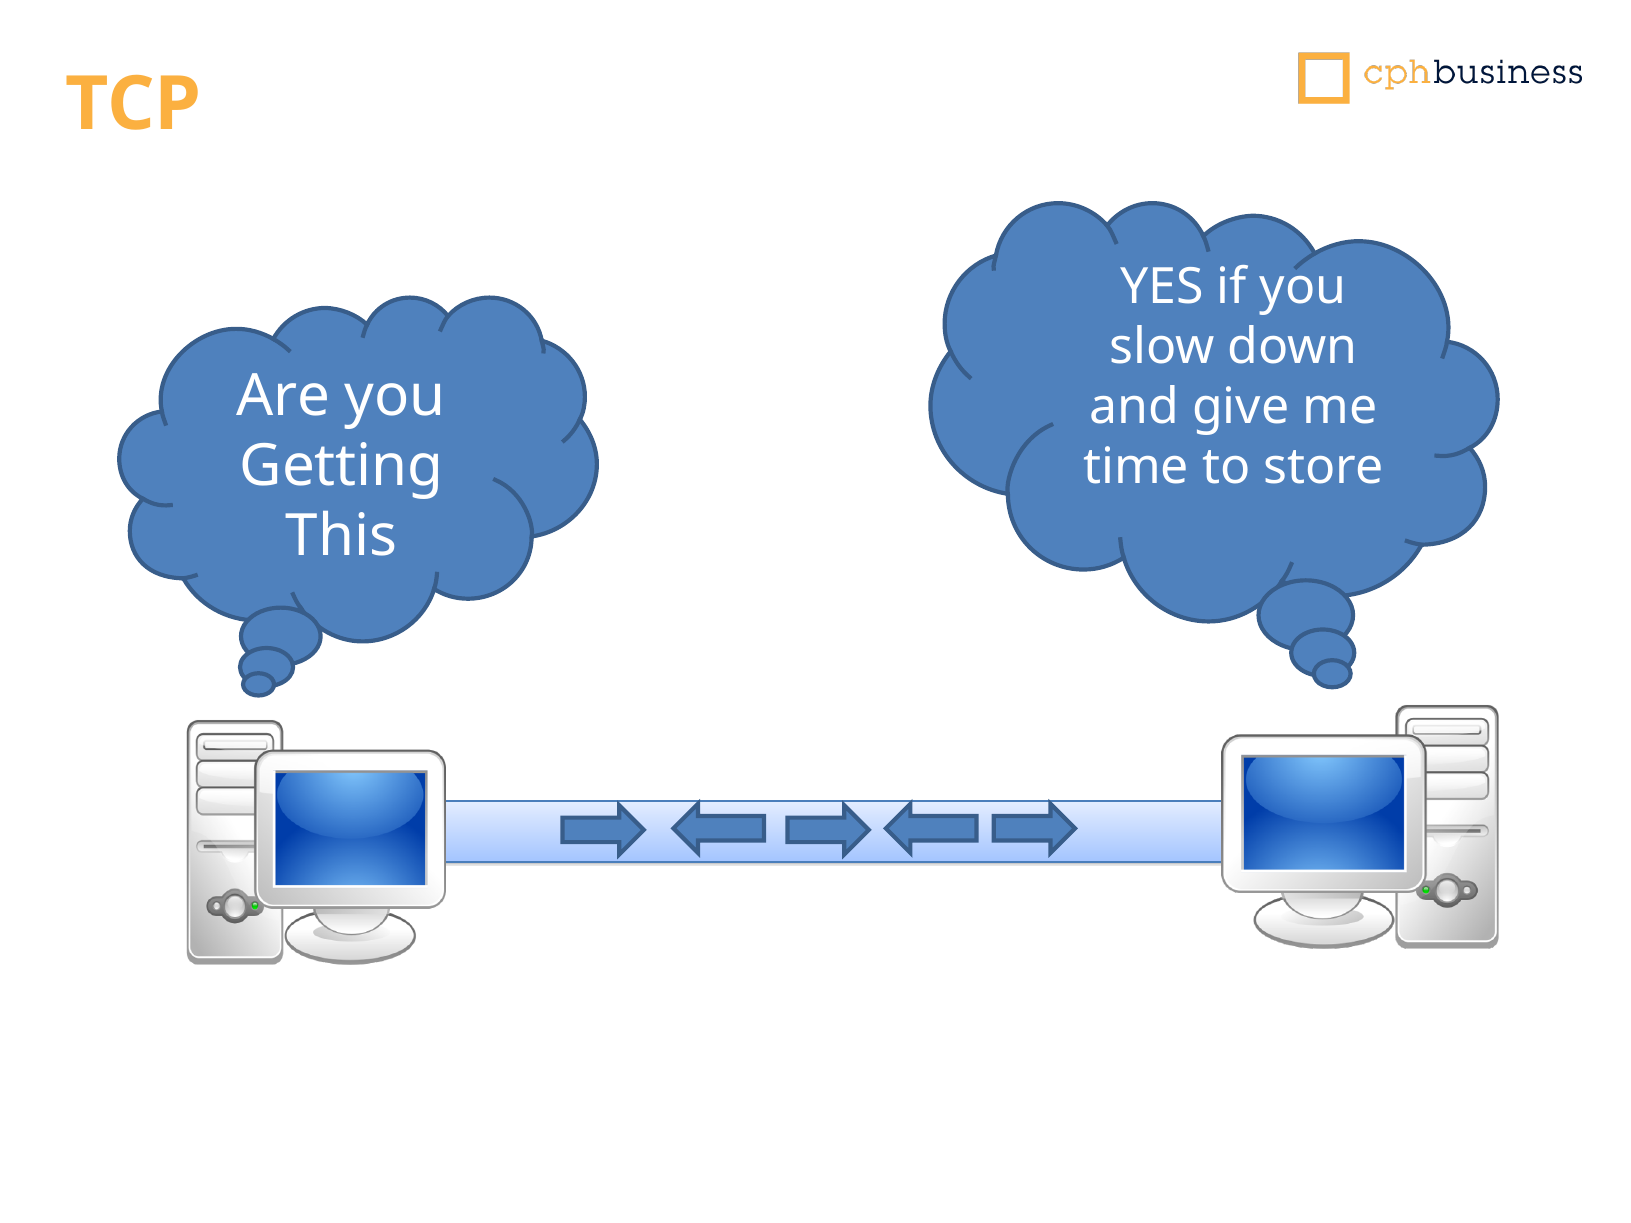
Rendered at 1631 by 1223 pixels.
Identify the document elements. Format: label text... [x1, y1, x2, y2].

picture [1247, 1, 1631, 155]
text_box Are you Getting This [119, 297, 597, 695]
picture [186, 695, 446, 986]
picture [1221, 680, 1499, 970]
text_box YES if you slow down and give me time to store [930, 203, 1498, 680]
text_box TCP [50, 47, 1586, 171]
text_box [446, 800, 1221, 862]
